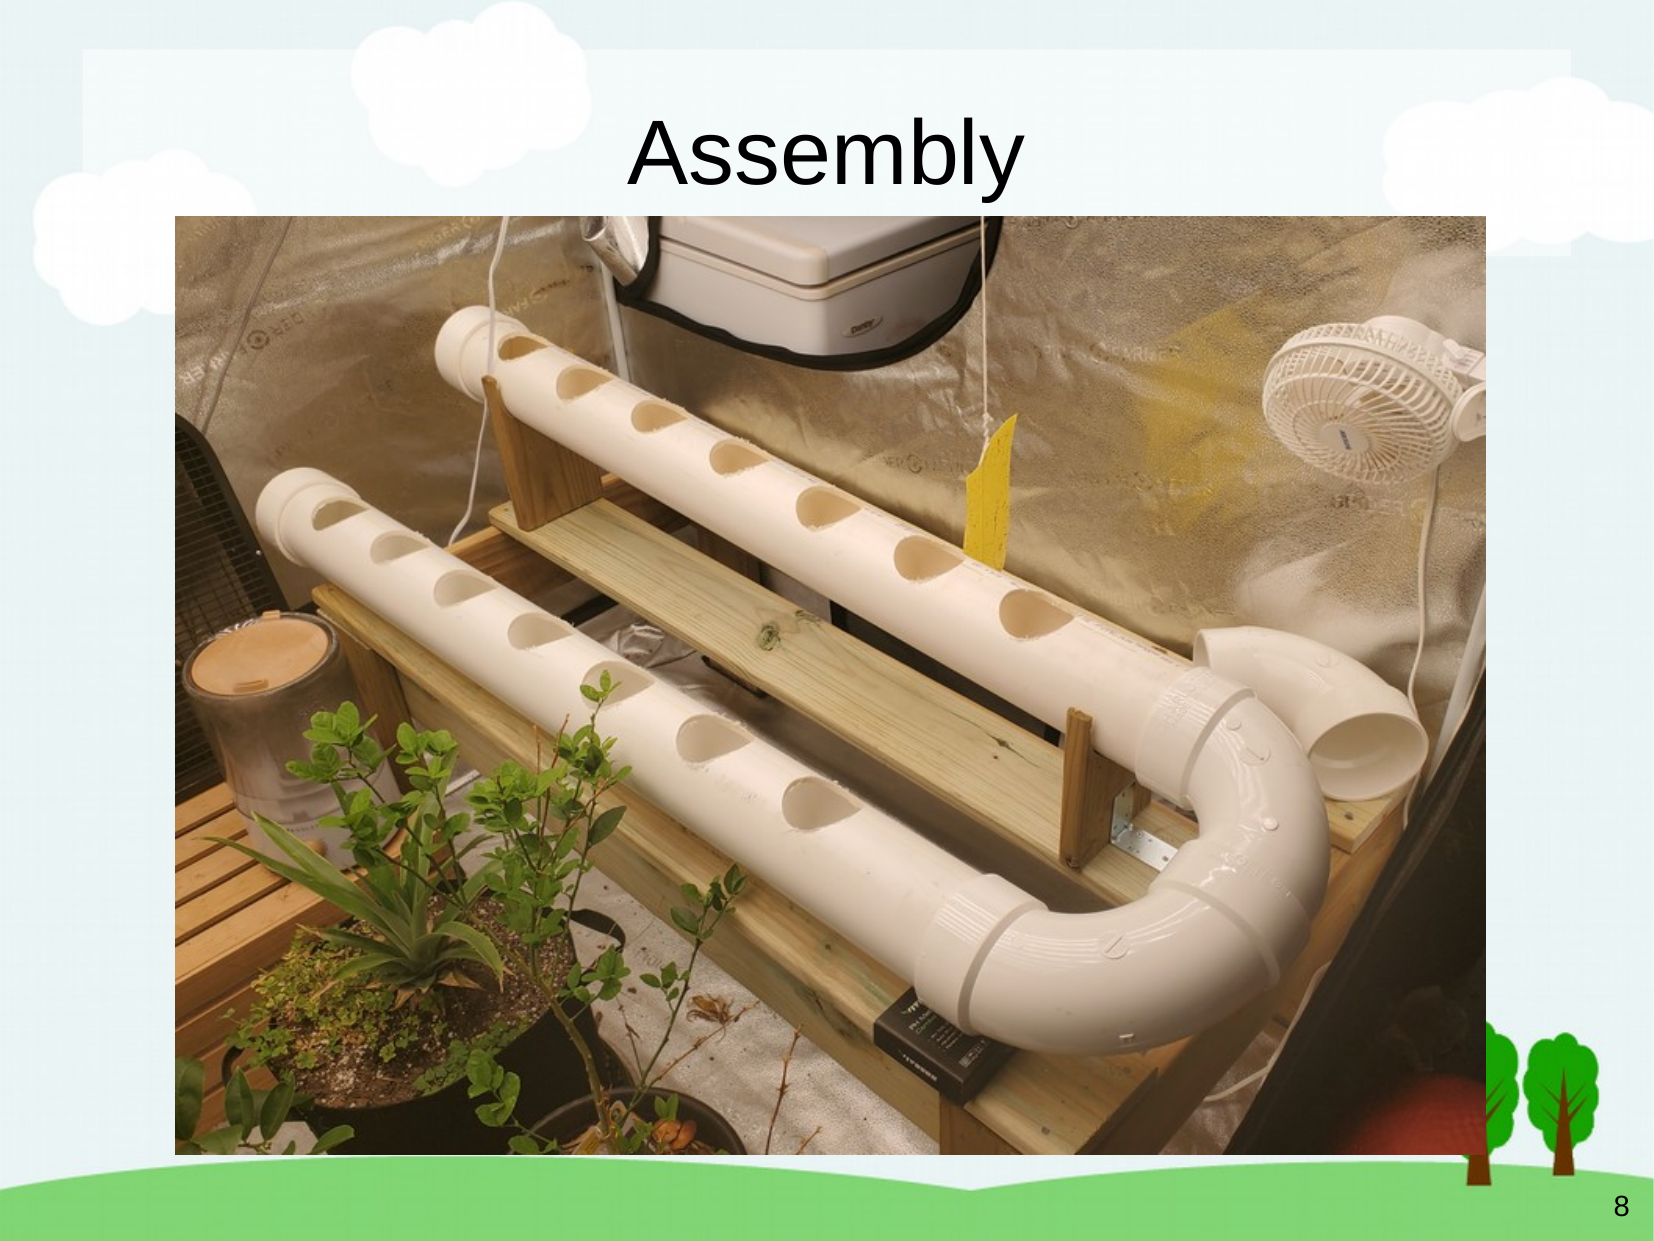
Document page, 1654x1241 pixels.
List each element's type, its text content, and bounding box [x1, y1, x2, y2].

picture [0, 0, 1654, 1241]
title Assembly [82, 49, 1571, 257]
